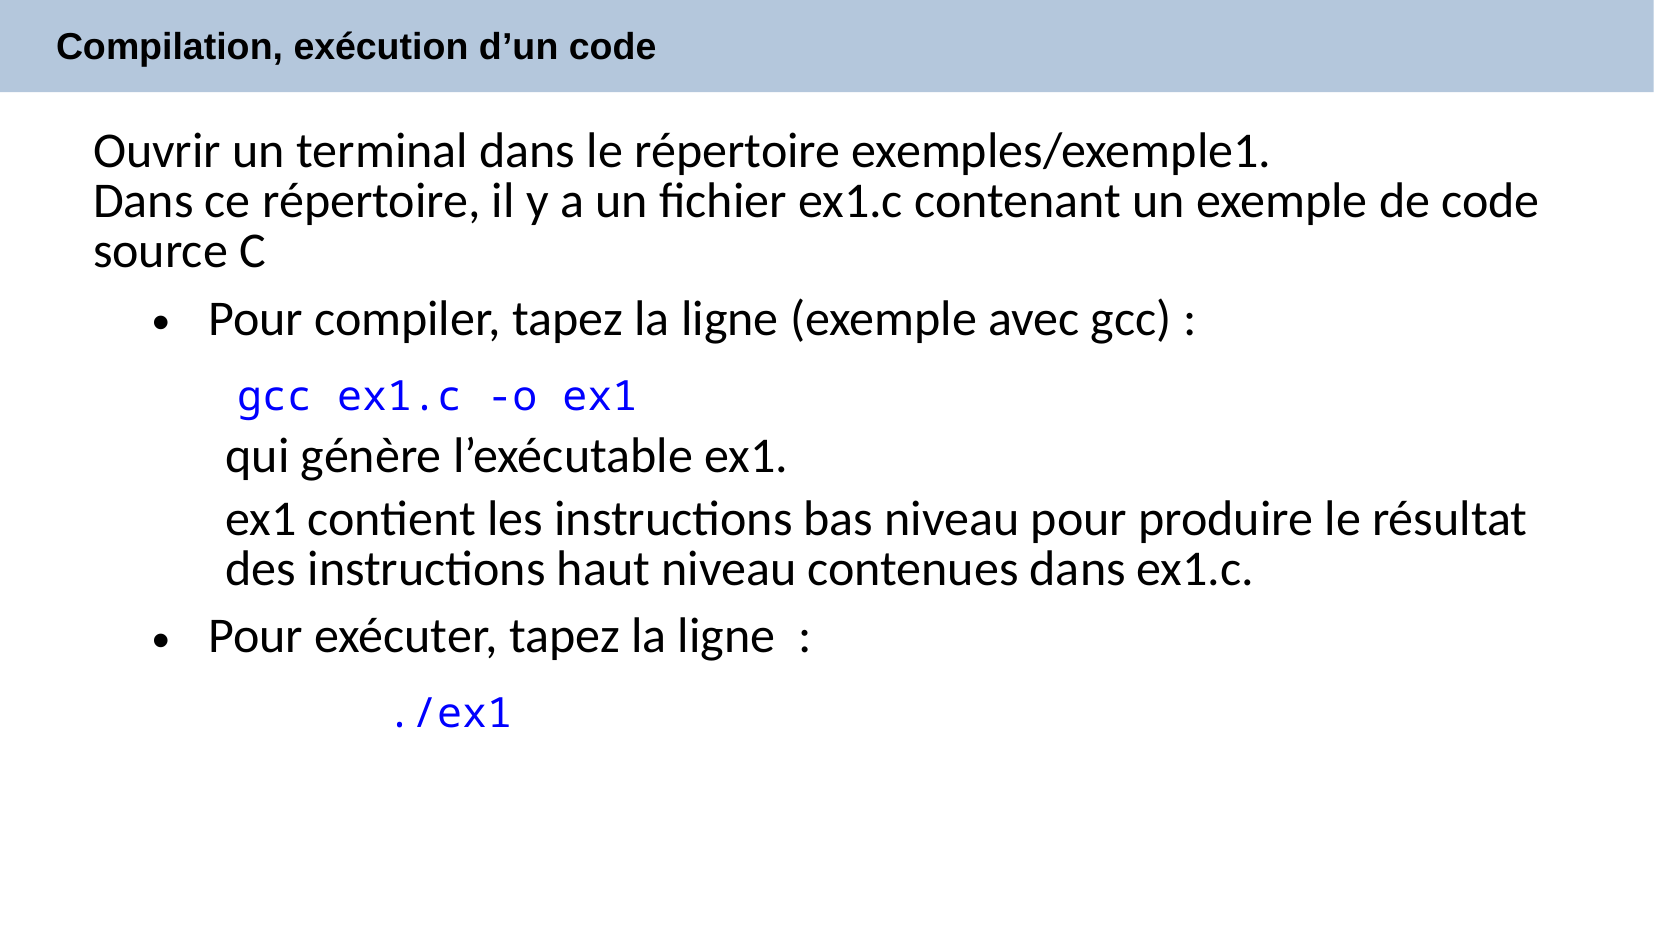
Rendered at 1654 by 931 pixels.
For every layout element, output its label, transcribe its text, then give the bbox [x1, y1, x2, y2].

text_box Compilation, exécution d’un code [0, 0, 1654, 93]
text_box Ouvrir un terminal dans le répertoire exemples/exemple1. Dans ce répertoire, il y a un fichier ex1.c contenant un exemple de code source C Pour compiler, tapez la ligne (exemple avec gcc) : gcc ex1.c -o ex1 qui génère l’exécutable ex1. ex1 contient les instructions bas niveau pour produire le résultat des instructions haut niveau contenues dans ex1.c. Pour exécuter, tapez la ligne : ./ex1 [76, 120, 1613, 863]
